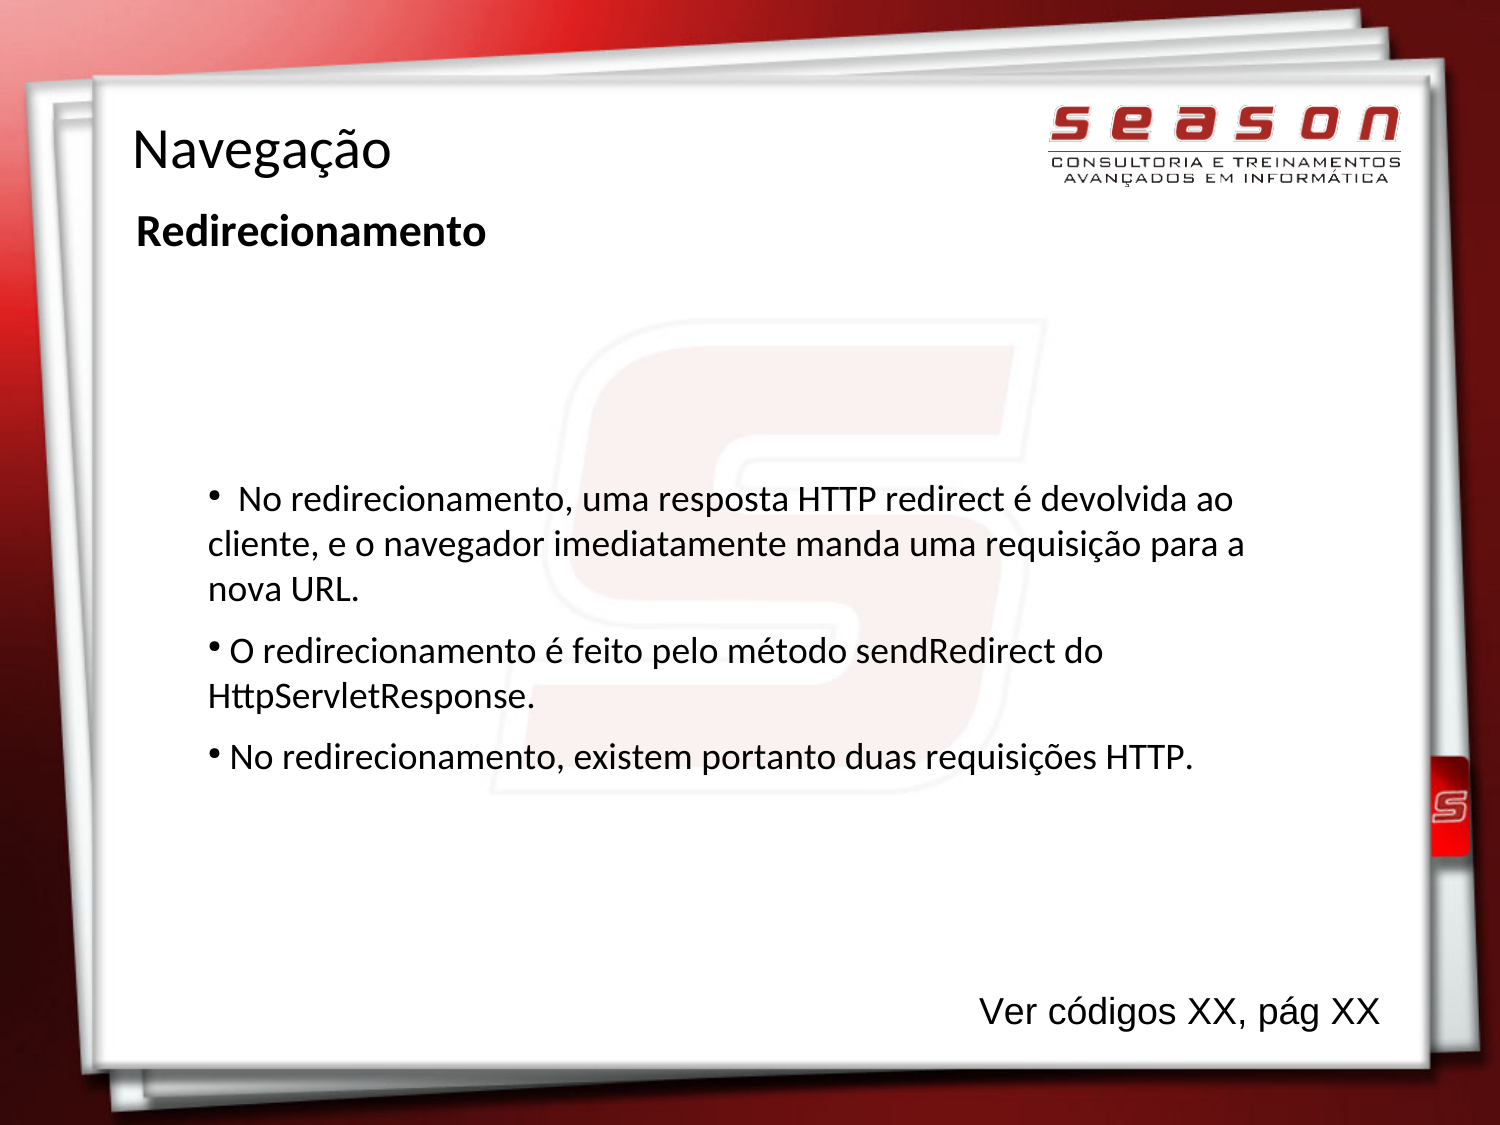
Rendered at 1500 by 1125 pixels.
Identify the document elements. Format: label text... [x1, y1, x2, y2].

text_box No redirecionamento, uma resposta HTTP redirect é devolvida ao cliente, e o navegador imediatamente manda uma requisição para a nova URL. O redirecionamento é feito pelo método sendRedirect do HttpServletResponse. No redirecionamento, existem portanto duas requisições HTTP. [207, 357, 1328, 894]
text_box Ver códigos XX, pág XX [708, 979, 1396, 1040]
text_box Redirecionamento [119, 200, 1240, 256]
picture [0, 0, 1500, 1125]
title Navegação [118, 33, 1394, 257]
